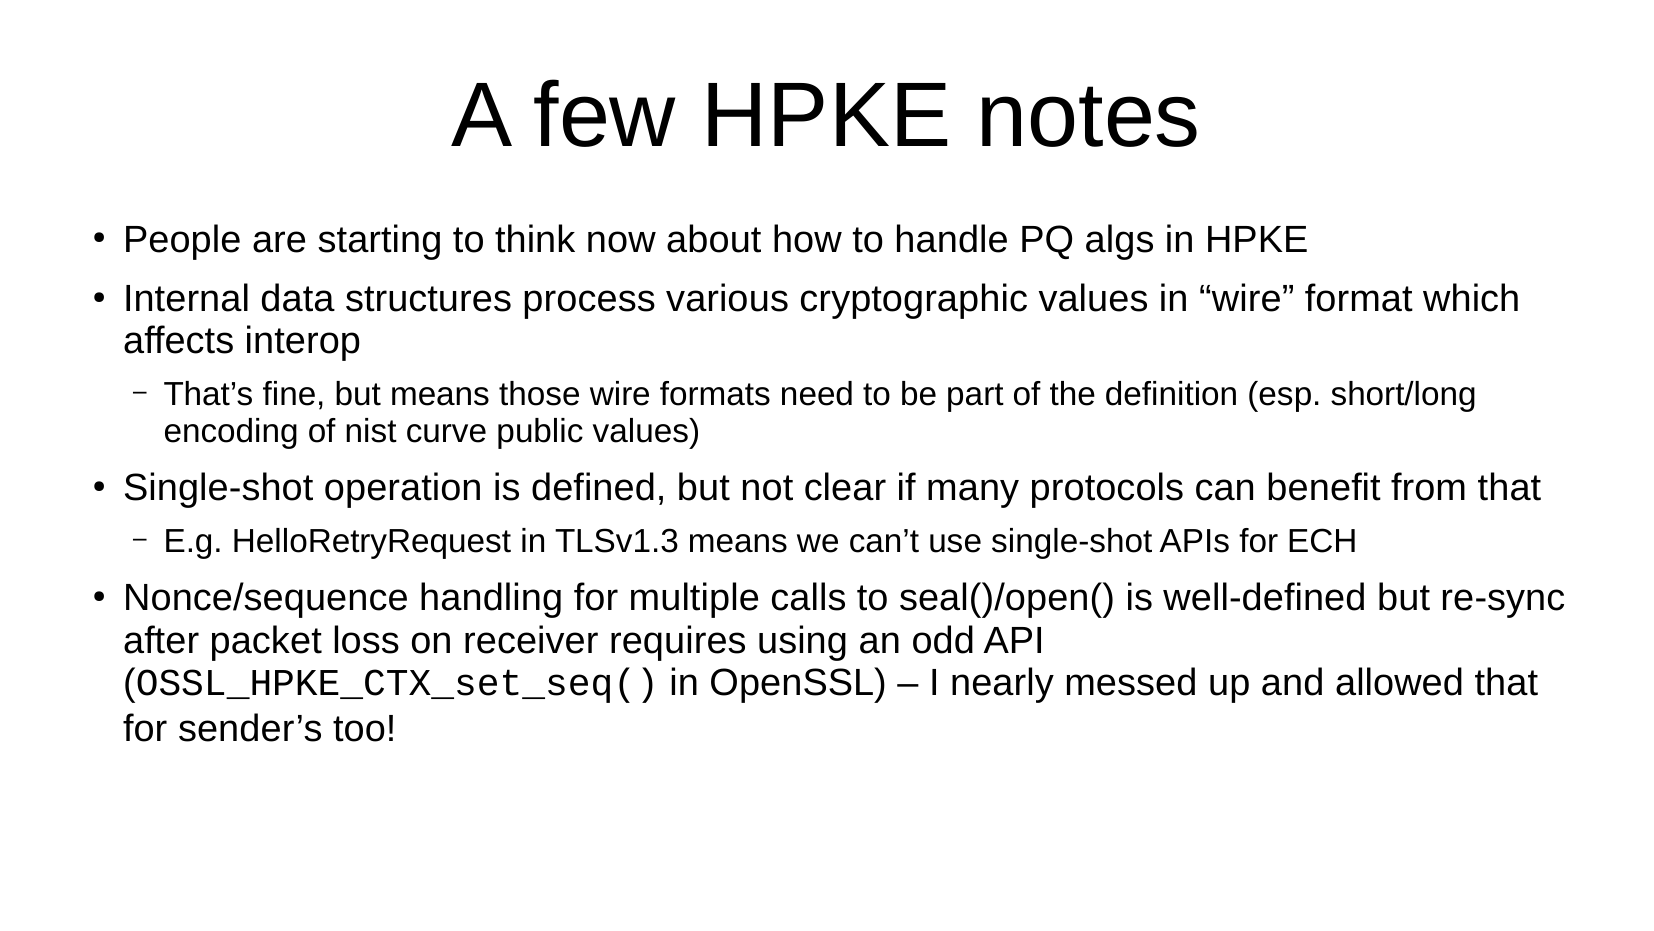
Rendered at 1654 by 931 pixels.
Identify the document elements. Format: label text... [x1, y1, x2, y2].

title A few HPKE notes [82, 37, 1571, 193]
list People are starting to think now about how to handle PQ algs in HPKE Internal data structures process various cryptographic values in “wire” format which affects interop That’s fine, but means those wire formats need to be part of the definition (esp. short/long encoding of nist curve public values) Single-shot operation is defined, but not clear if many protocols can benefit from that E.g. HelloRetryRequest in TLSv1.3 means we can’t use single-shot APIs for ECH Nonce/sequence handling for multiple calls to seal()/open() is well-defined but re-sync after packet loss on receiver requires using an odd API (OSSL_HPKE_CTX_set_seq() in OpenSSL) – I nearly messed up and allowed that for sender’s too! [82, 217, 1571, 758]
